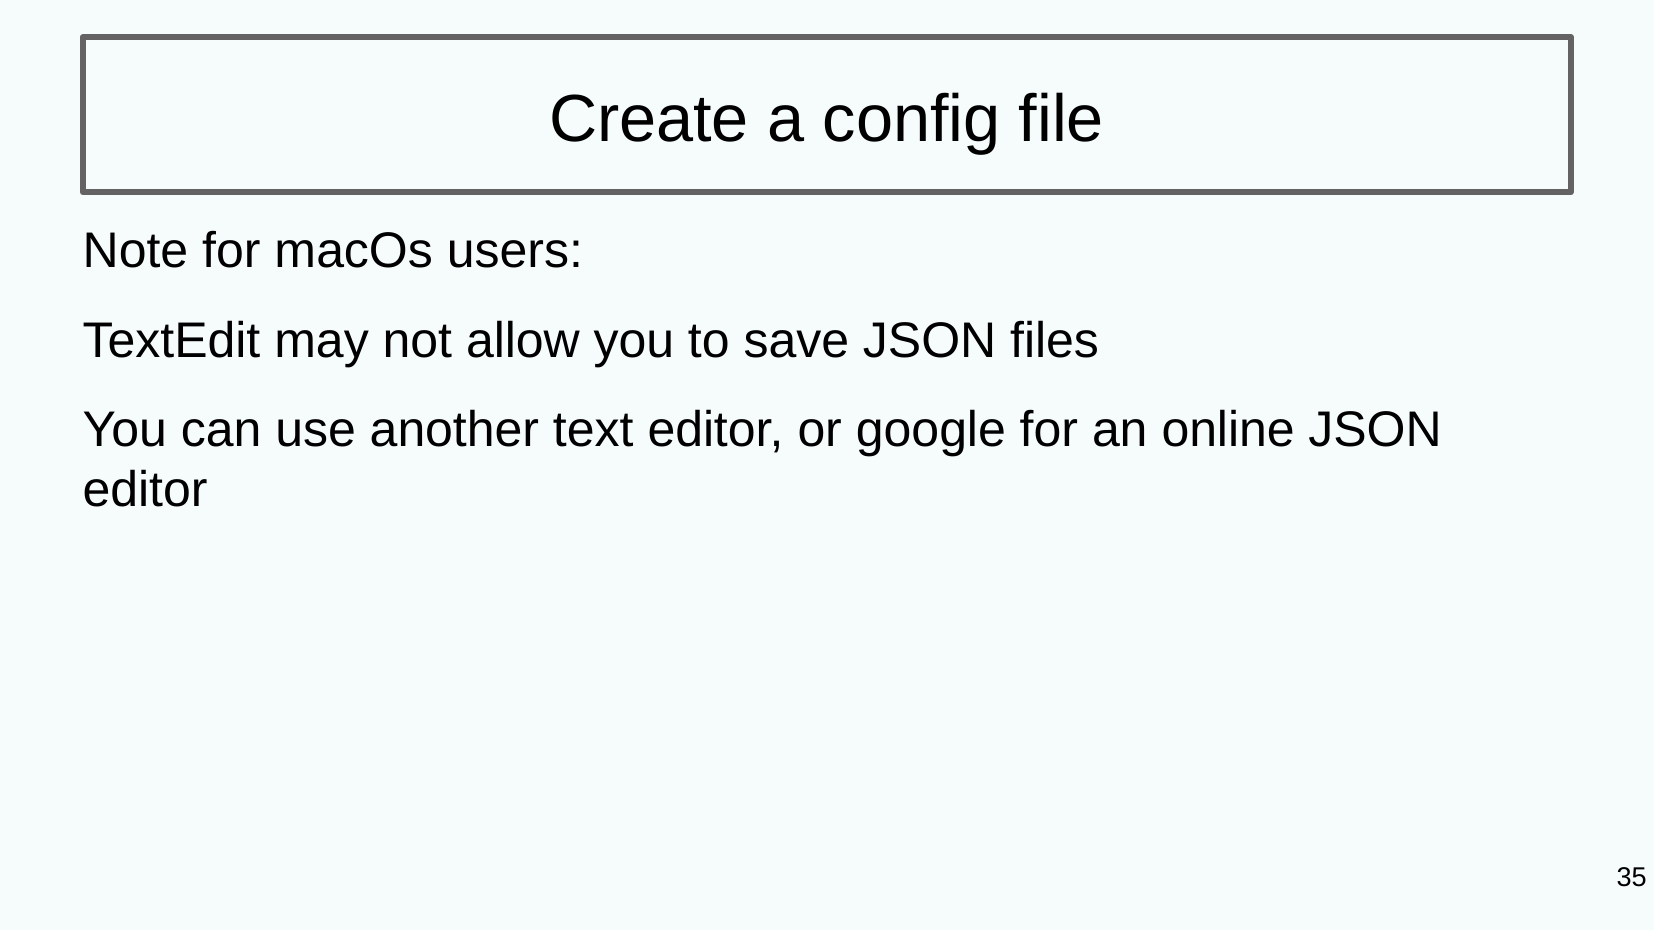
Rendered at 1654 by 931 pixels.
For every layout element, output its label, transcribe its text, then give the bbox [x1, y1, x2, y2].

text_box Note for macOs users: TextEdit may not allow you to save JSON files You can use another text editor, or google for an online JSON editor [82, 217, 1571, 757]
slide_number <number> [1547, 859, 1647, 931]
text_box Create a config file [82, 37, 1571, 193]
